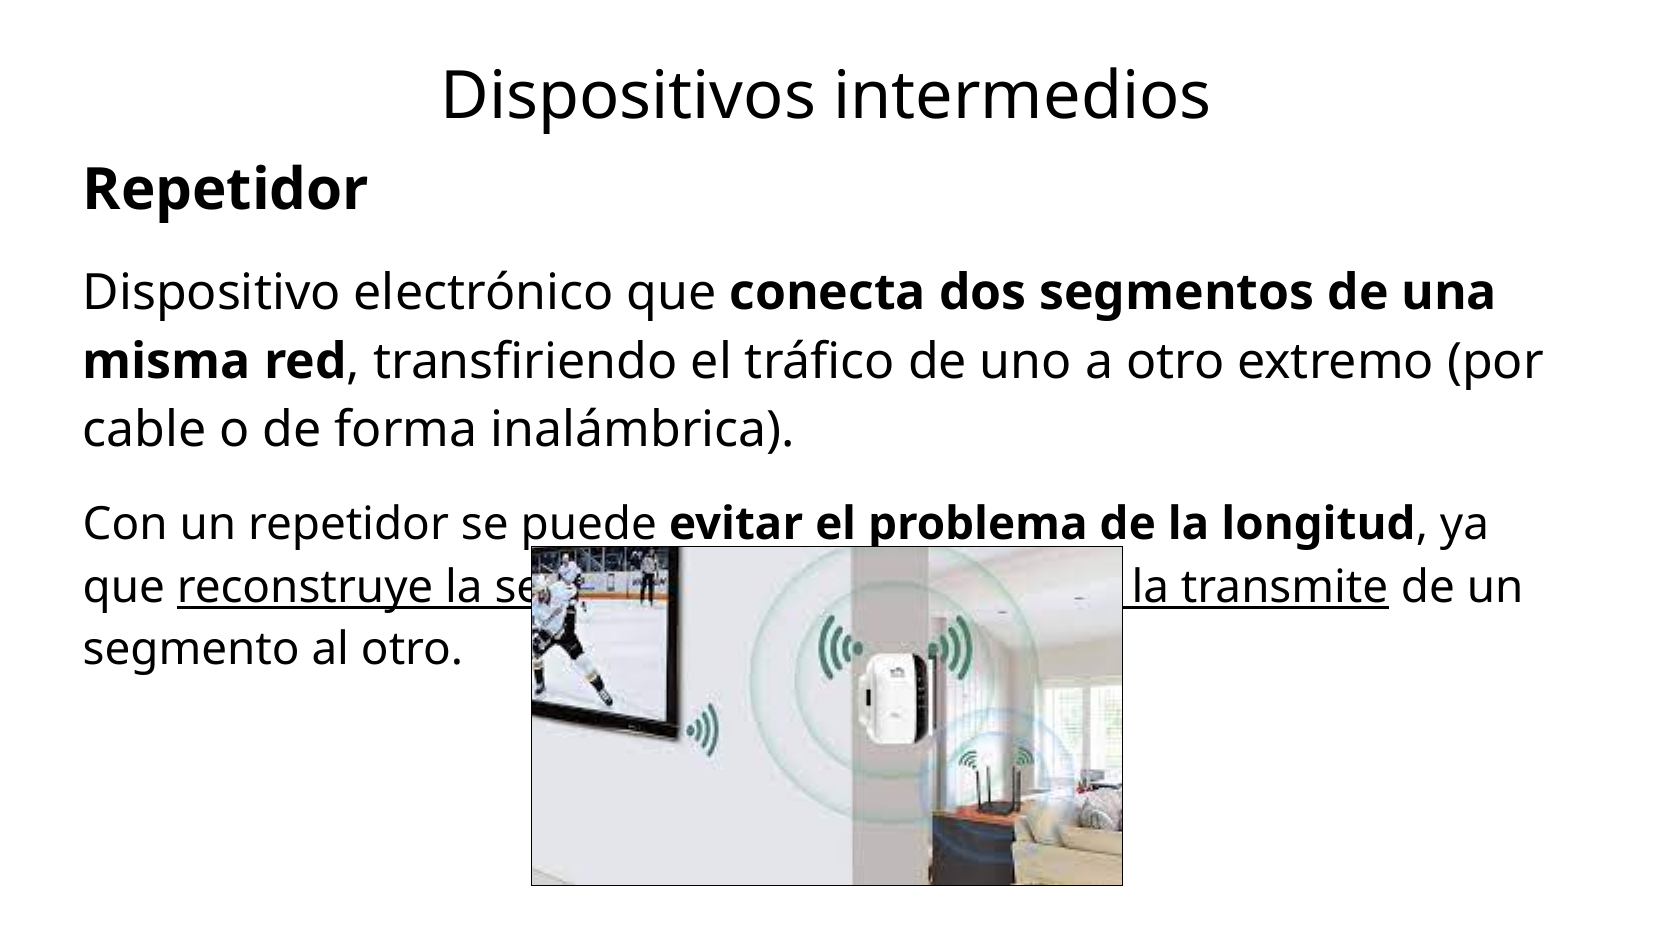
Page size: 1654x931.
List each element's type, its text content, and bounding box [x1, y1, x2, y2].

list Repetidor Dispositivo electrónico que conecta dos segmentos de una misma red, transfiriendo el tráfico de uno a otro extremo (por cable o de forma inalámbrica). Con un repetidor se puede evitar el problema de la longitud, ya que reconstruye la señal eliminando los ruidos y la transmite de un segmento al otro. [82, 147, 1565, 875]
title Dispositivos intermedios [82, 37, 1571, 148]
picture [531, 546, 1123, 886]
